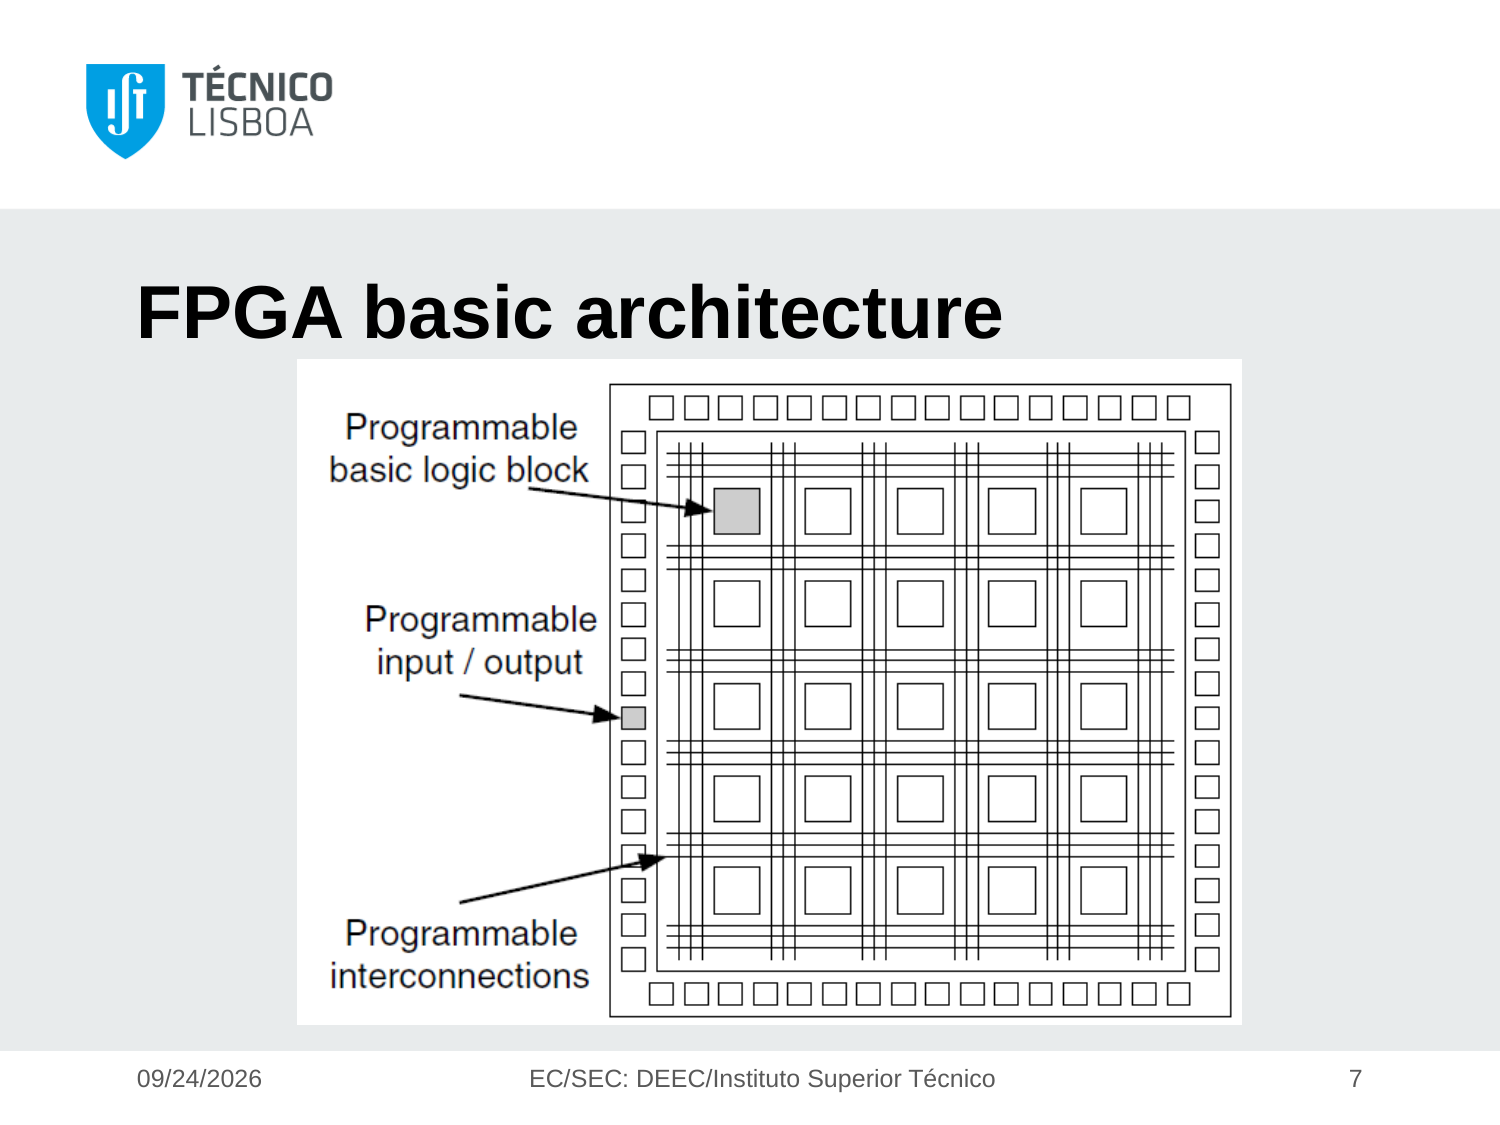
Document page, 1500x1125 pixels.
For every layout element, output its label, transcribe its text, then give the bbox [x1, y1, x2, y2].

picture [0, 0, 1500, 1125]
footer EC/SEC: DEEC/Instituto Superior Técnico [512, 1052, 1021, 1103]
slide_number <number> [1077, 1052, 1378, 1103]
title FPGA basic architecture [121, 237, 1378, 381]
slide_number 10/08/2018 [121, 1052, 425, 1103]
